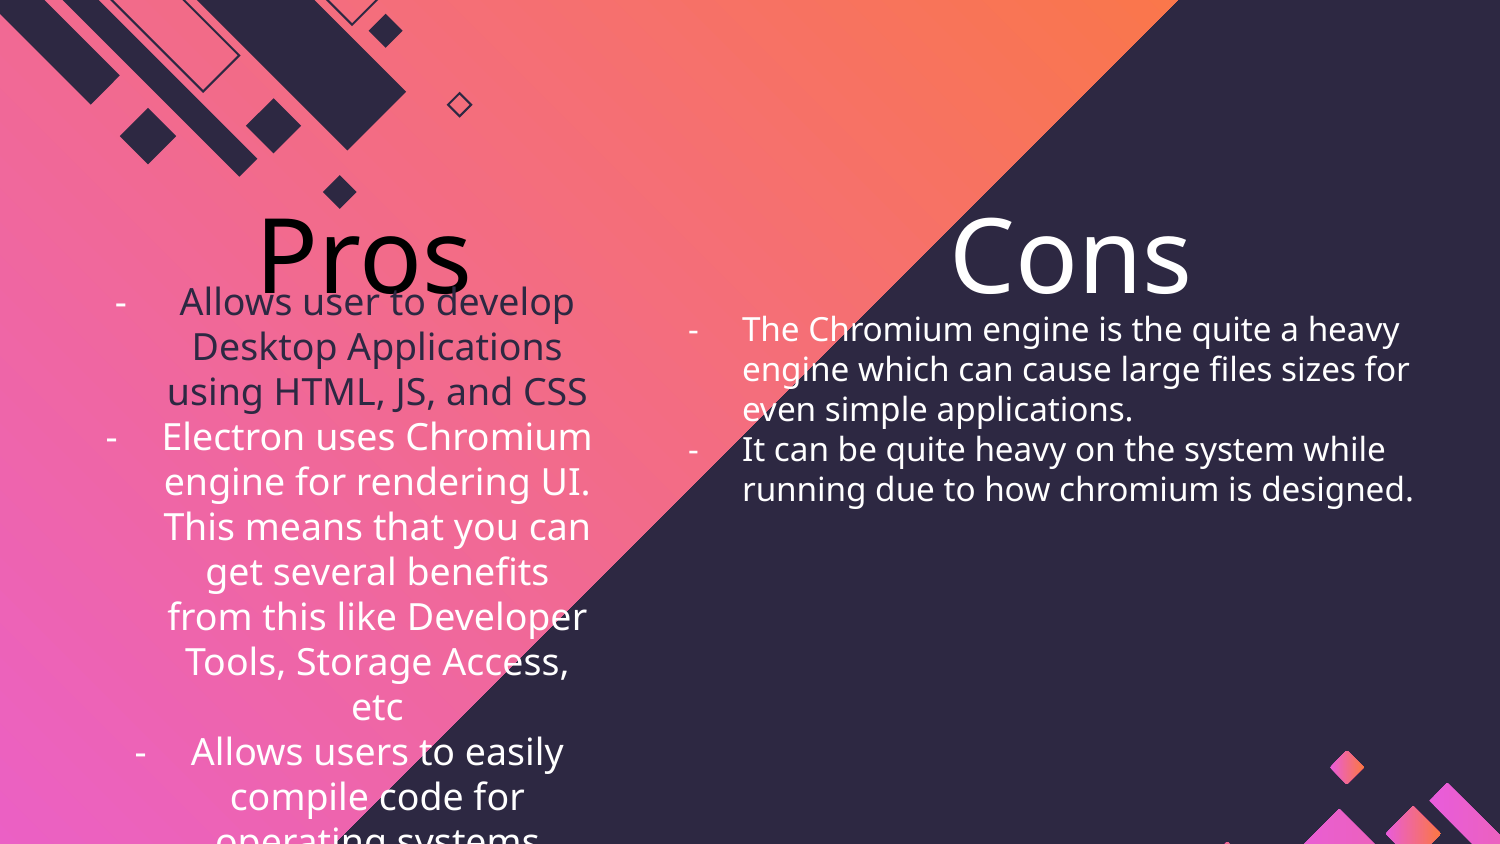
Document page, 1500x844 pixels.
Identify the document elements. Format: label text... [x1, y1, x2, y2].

subtitle The Chromium engine is the quite a heavy engine which can cause large files sizes for even simple applications. It can be quite heavy on the system while running due to how chromium is designed. [652, 293, 1471, 562]
subtitle Allows user to develop Desktop Applications using HTML, JS, and CSS Electron uses Chromium engine for rendering UI. This means that you can get several benefits from this like Developer Tools, Storage Access, etc Allows users to easily compile code for operating systems [68, 262, 612, 581]
title Pros [110, 174, 618, 270]
title Cons [817, 174, 1326, 293]
